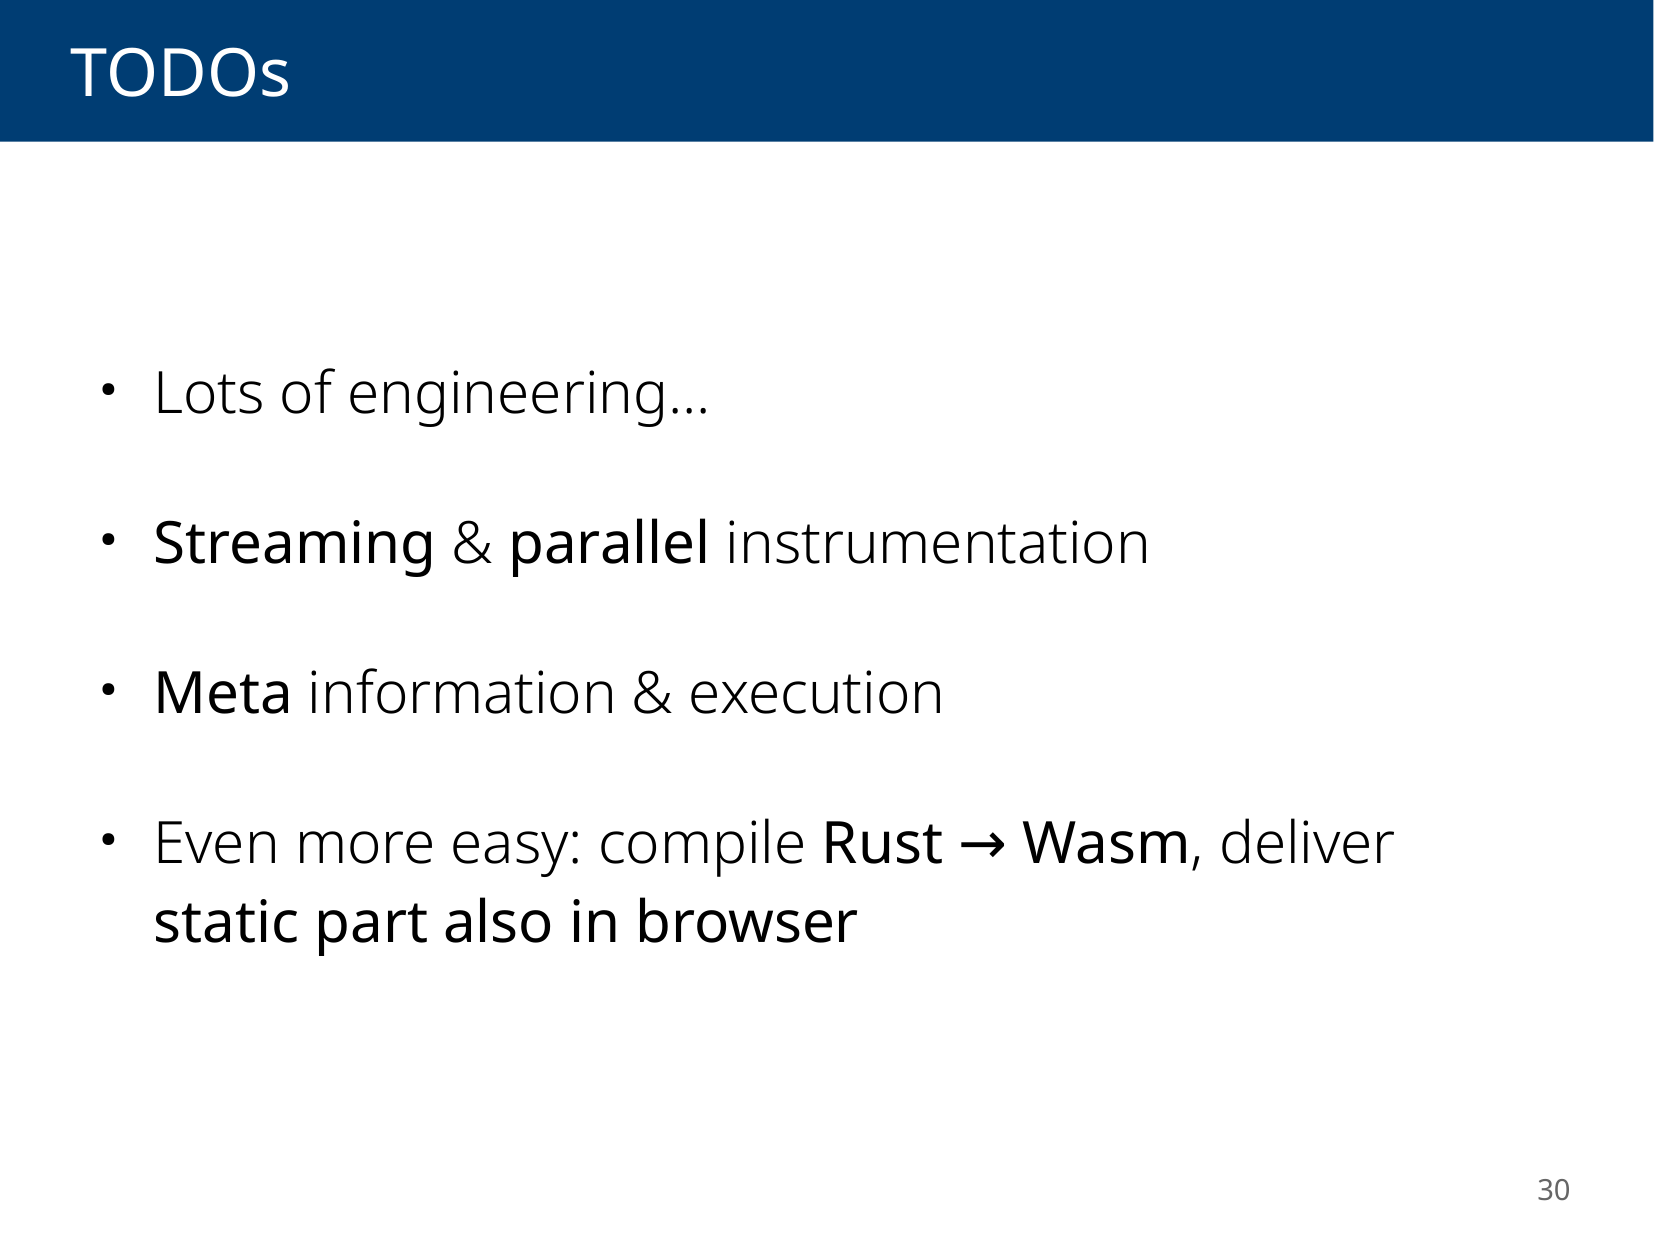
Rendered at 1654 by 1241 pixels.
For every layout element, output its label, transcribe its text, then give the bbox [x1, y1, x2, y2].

list Lots of engineering... Streaming & parallel instrumentation Meta information & execution Even more easy: compile Rust → Wasm, deliver static part also in browser [82, 206, 1571, 1105]
title TODOs [0, 0, 1654, 142]
